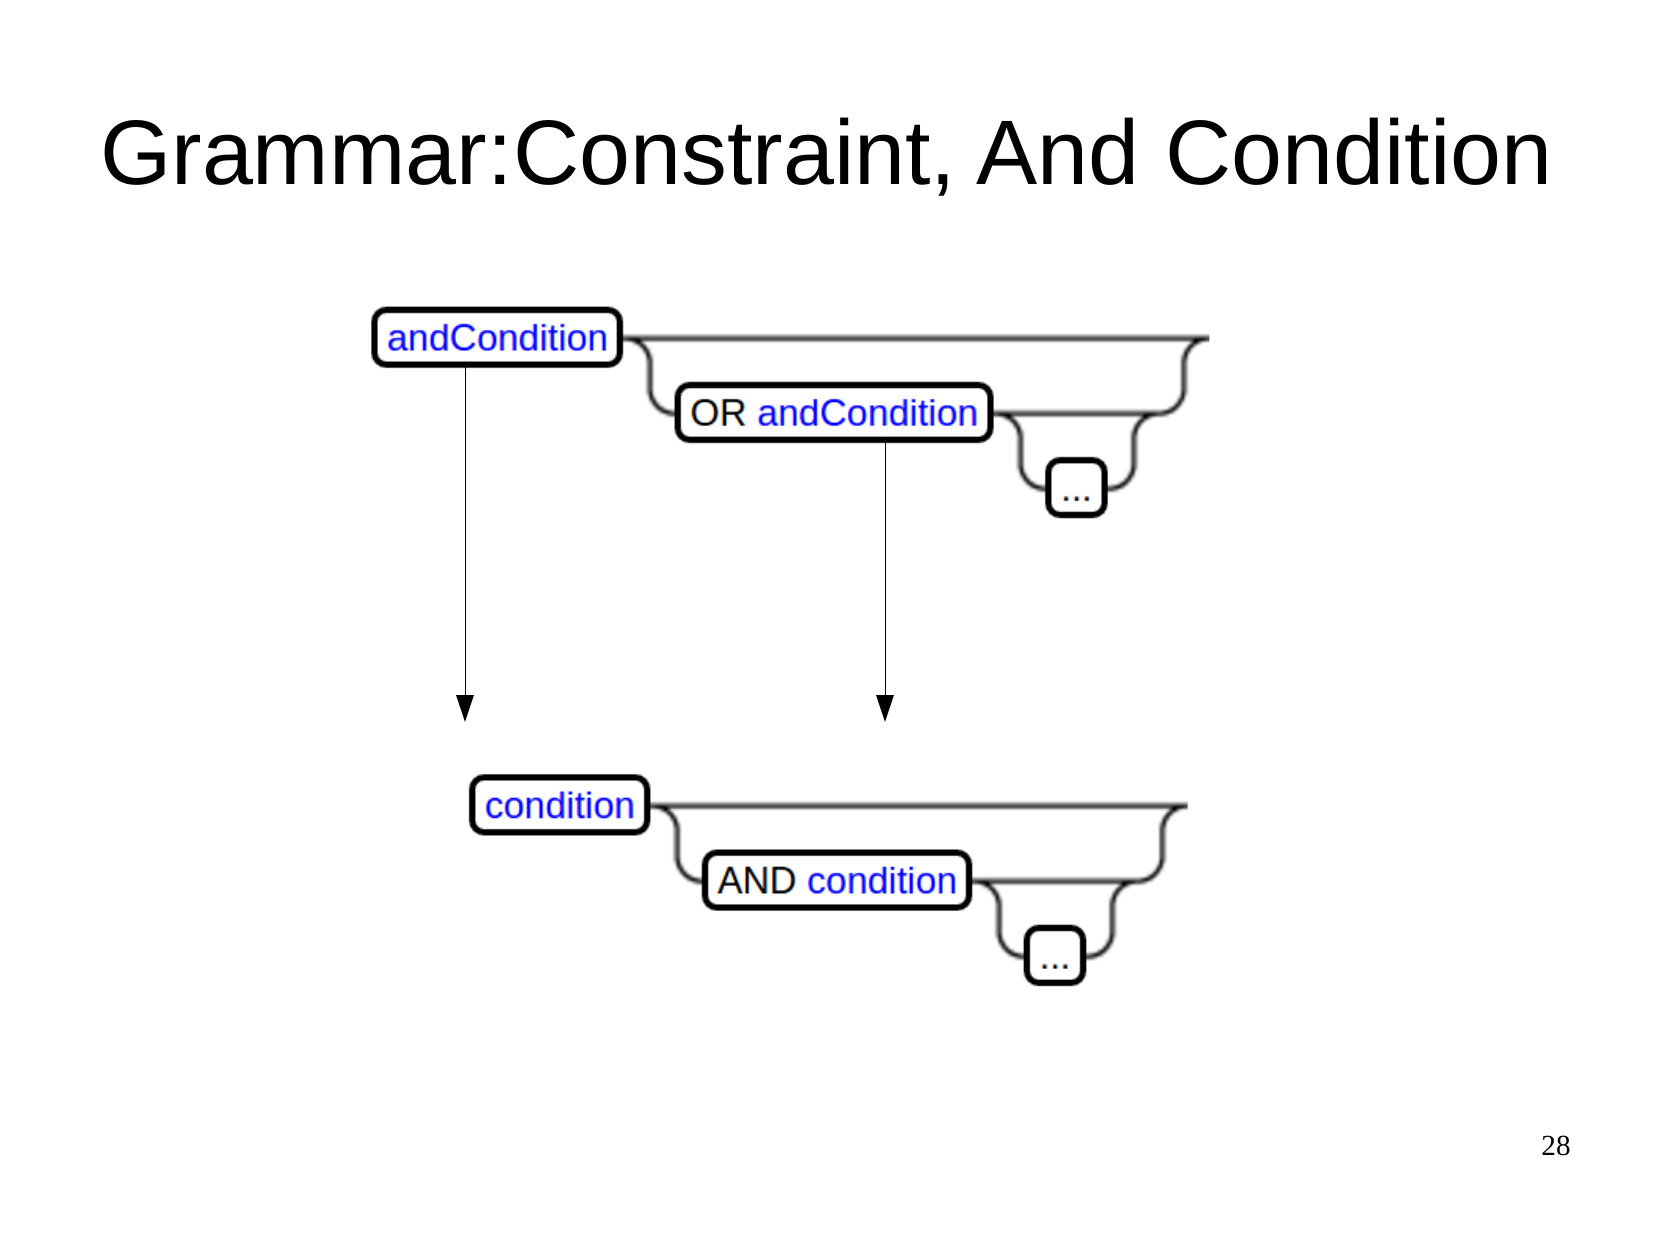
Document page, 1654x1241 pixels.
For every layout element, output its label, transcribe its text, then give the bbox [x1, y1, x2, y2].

picture [435, 751, 1224, 1060]
picture [345, 282, 1255, 617]
title Grammar:Constraint, And Condition [82, 49, 1572, 257]
